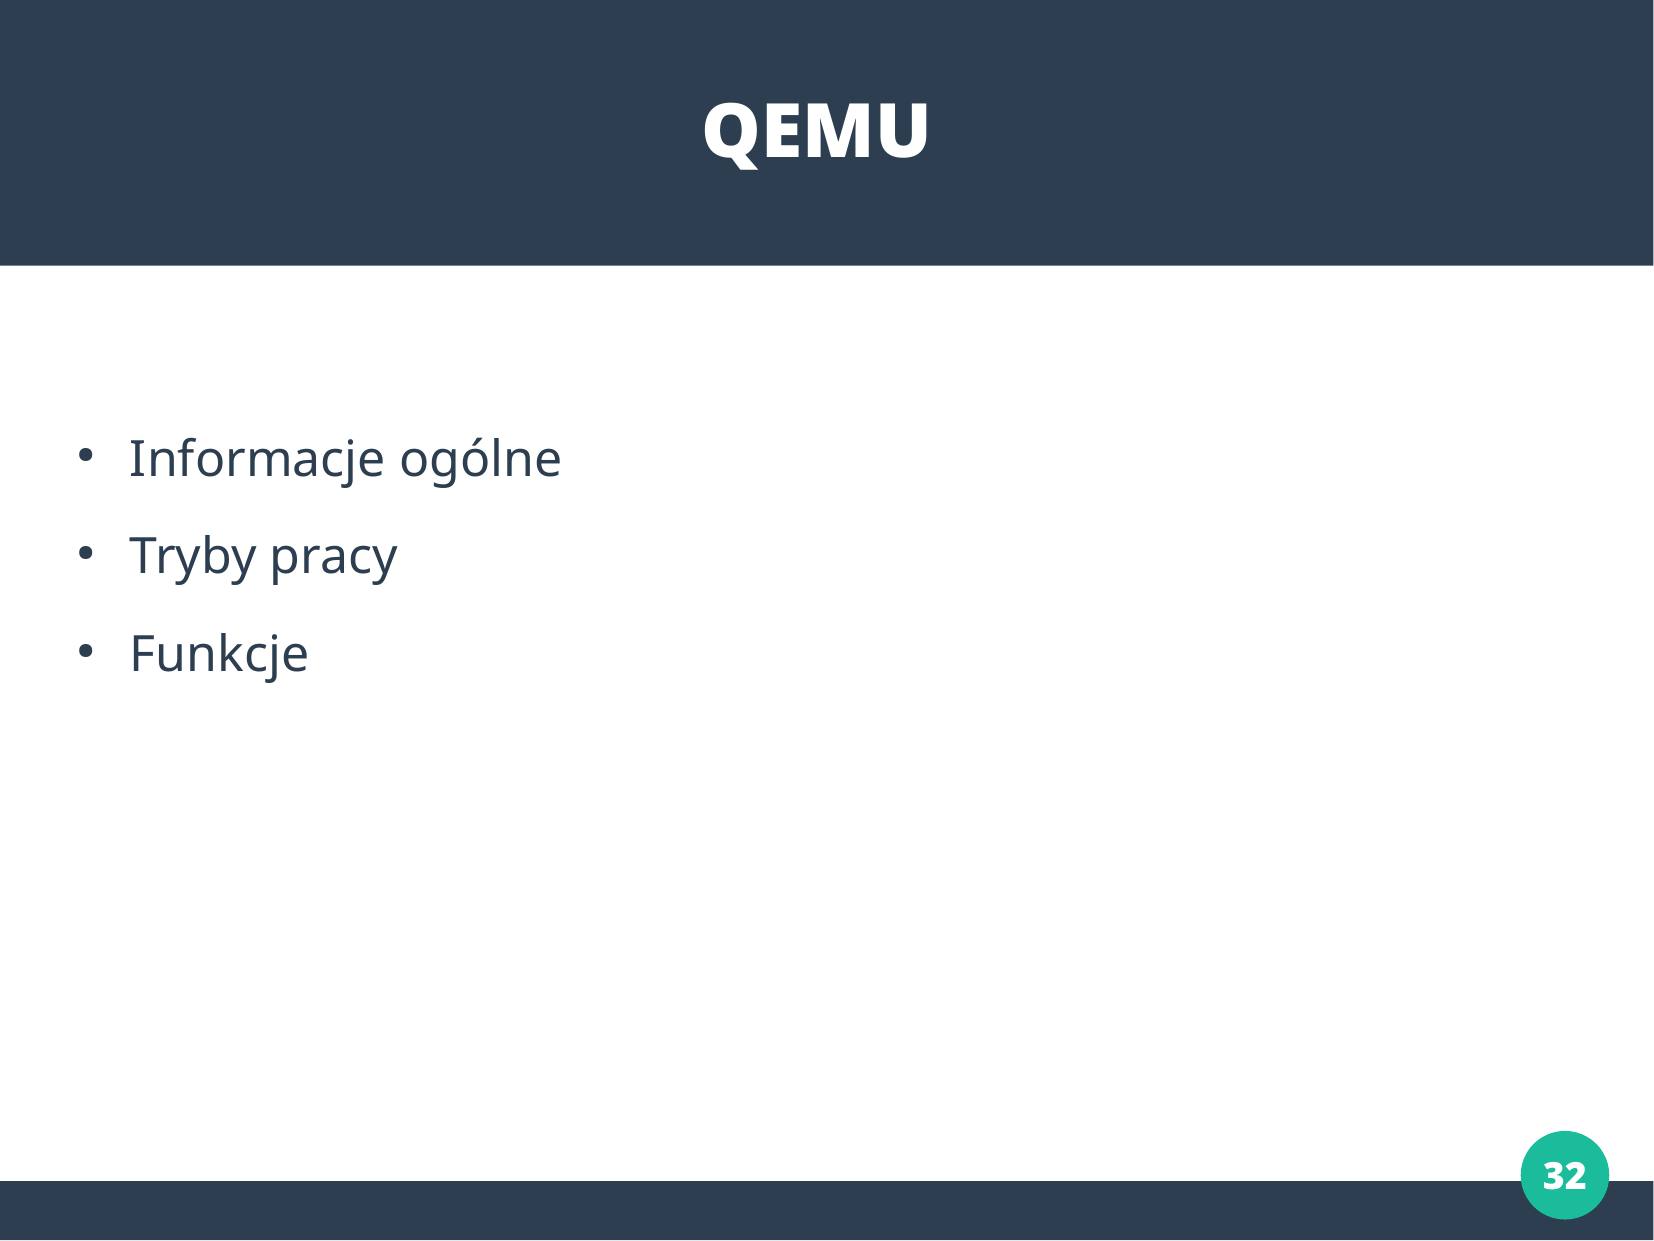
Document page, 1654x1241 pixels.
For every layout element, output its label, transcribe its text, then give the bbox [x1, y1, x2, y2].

list Informacje ogólne Tryby pracy Funkcje [59, 324, 1595, 1152]
title QEMU [59, 49, 1595, 207]
